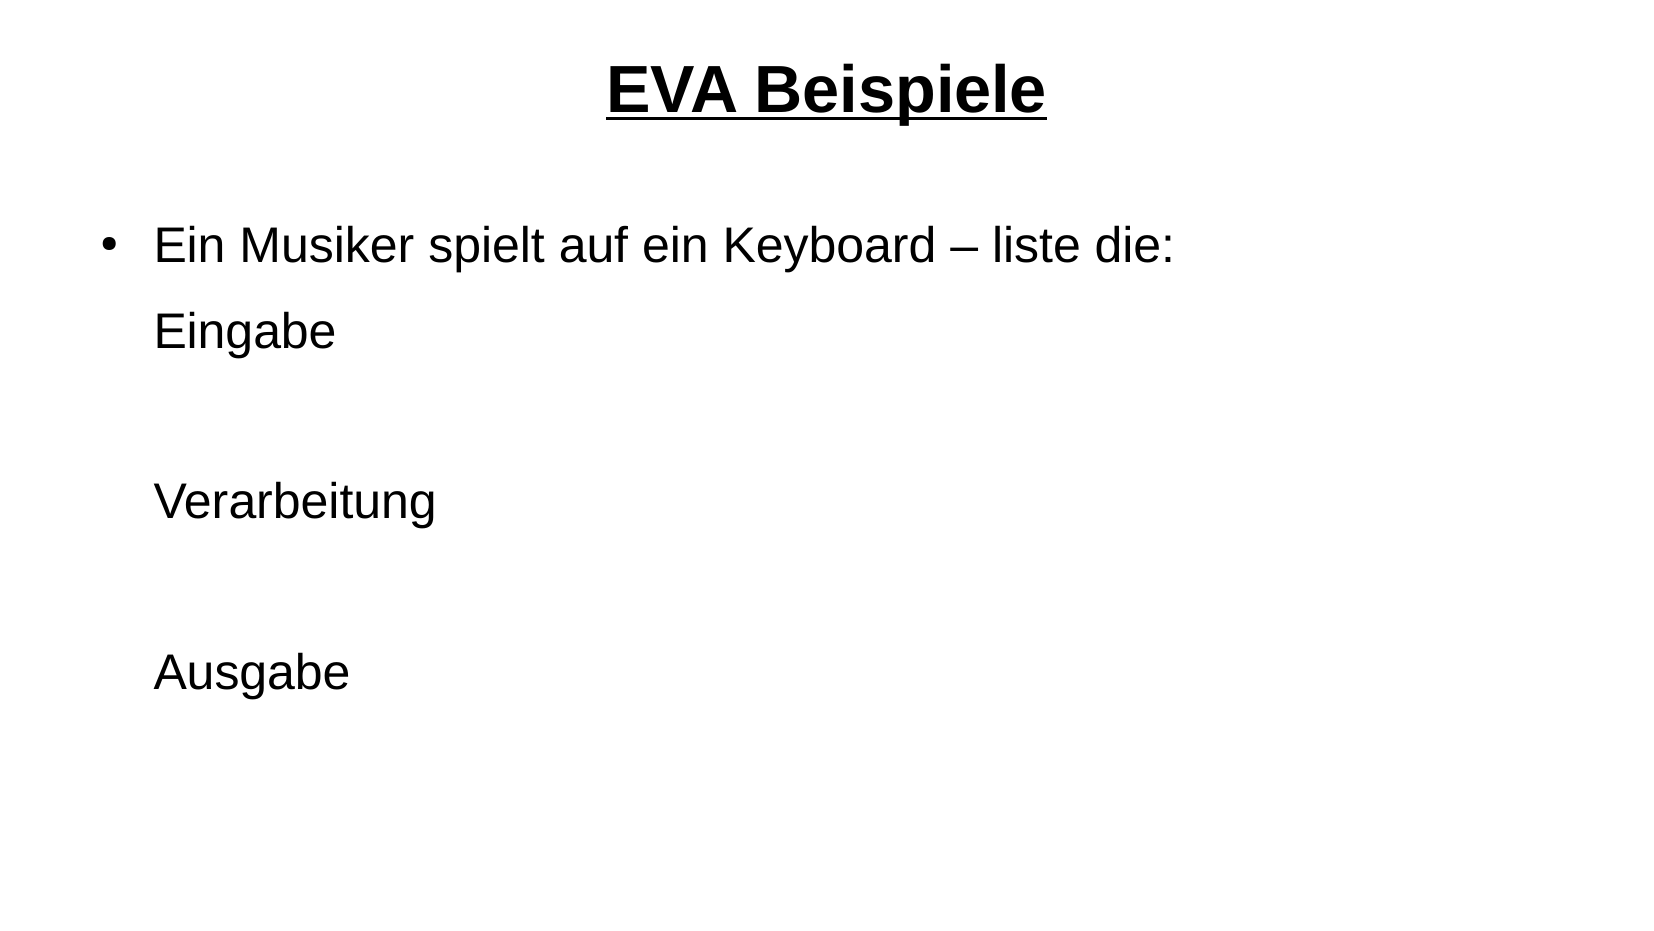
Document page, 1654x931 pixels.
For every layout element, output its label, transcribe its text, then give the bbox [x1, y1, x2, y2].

title EVA Beispiele [82, 11, 1571, 168]
list Ein Musiker spielt auf ein Keyboard – liste die: Eingabe Verarbeitung Ausgabe [82, 217, 1571, 758]
